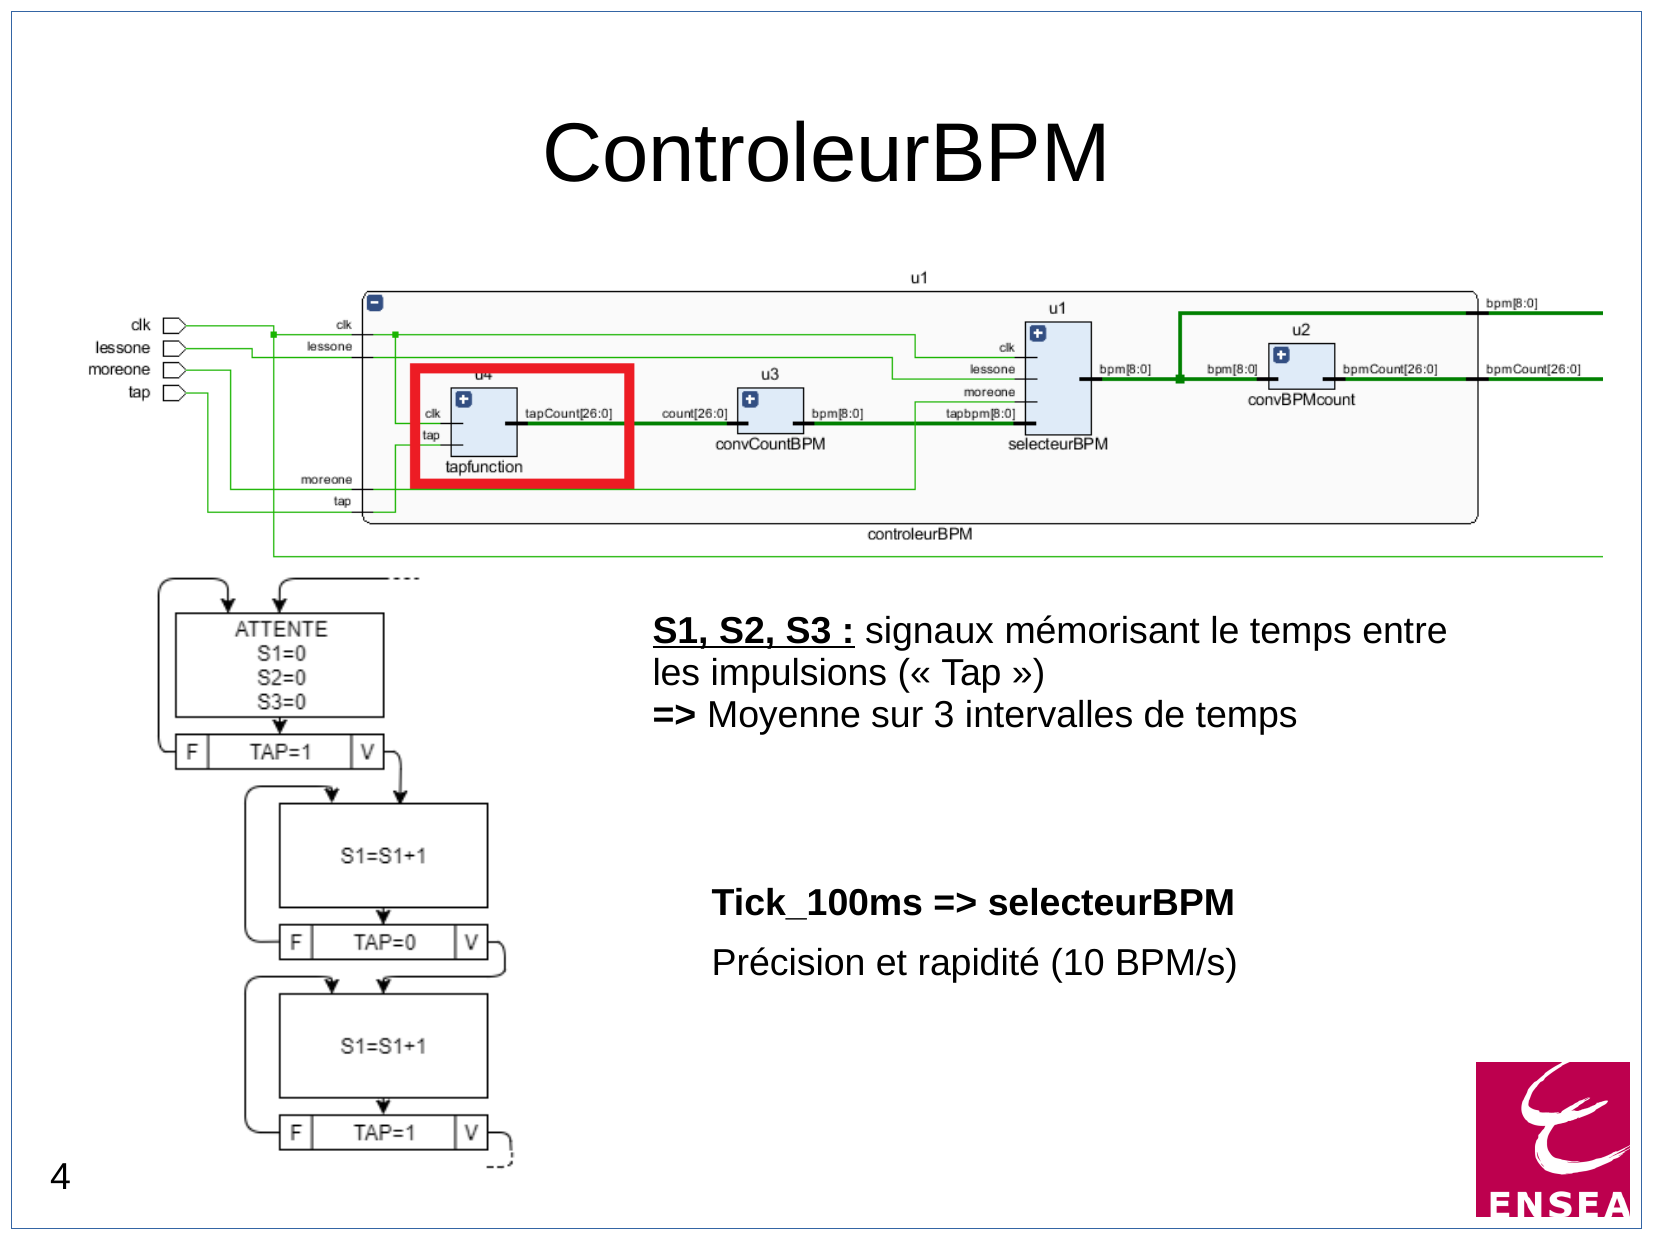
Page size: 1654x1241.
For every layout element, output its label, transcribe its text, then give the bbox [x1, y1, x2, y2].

text_box [11, 11, 1642, 1229]
text_box Précision et rapidité (10 BPM/s) [696, 934, 1477, 1075]
text_box S1, S2, S3 : signaux mémorisant le temps entre les impulsions (« Tap ») => Moyenne sur 3 intervalles de temps [637, 602, 1501, 786]
text_box 4 [35, 1147, 166, 1205]
text_box Tick_100ms => selecteurBPM [696, 874, 1465, 934]
picture [1476, 1062, 1630, 1217]
picture [78, 253, 1603, 1170]
title ControleurBPM [82, 49, 1571, 253]
